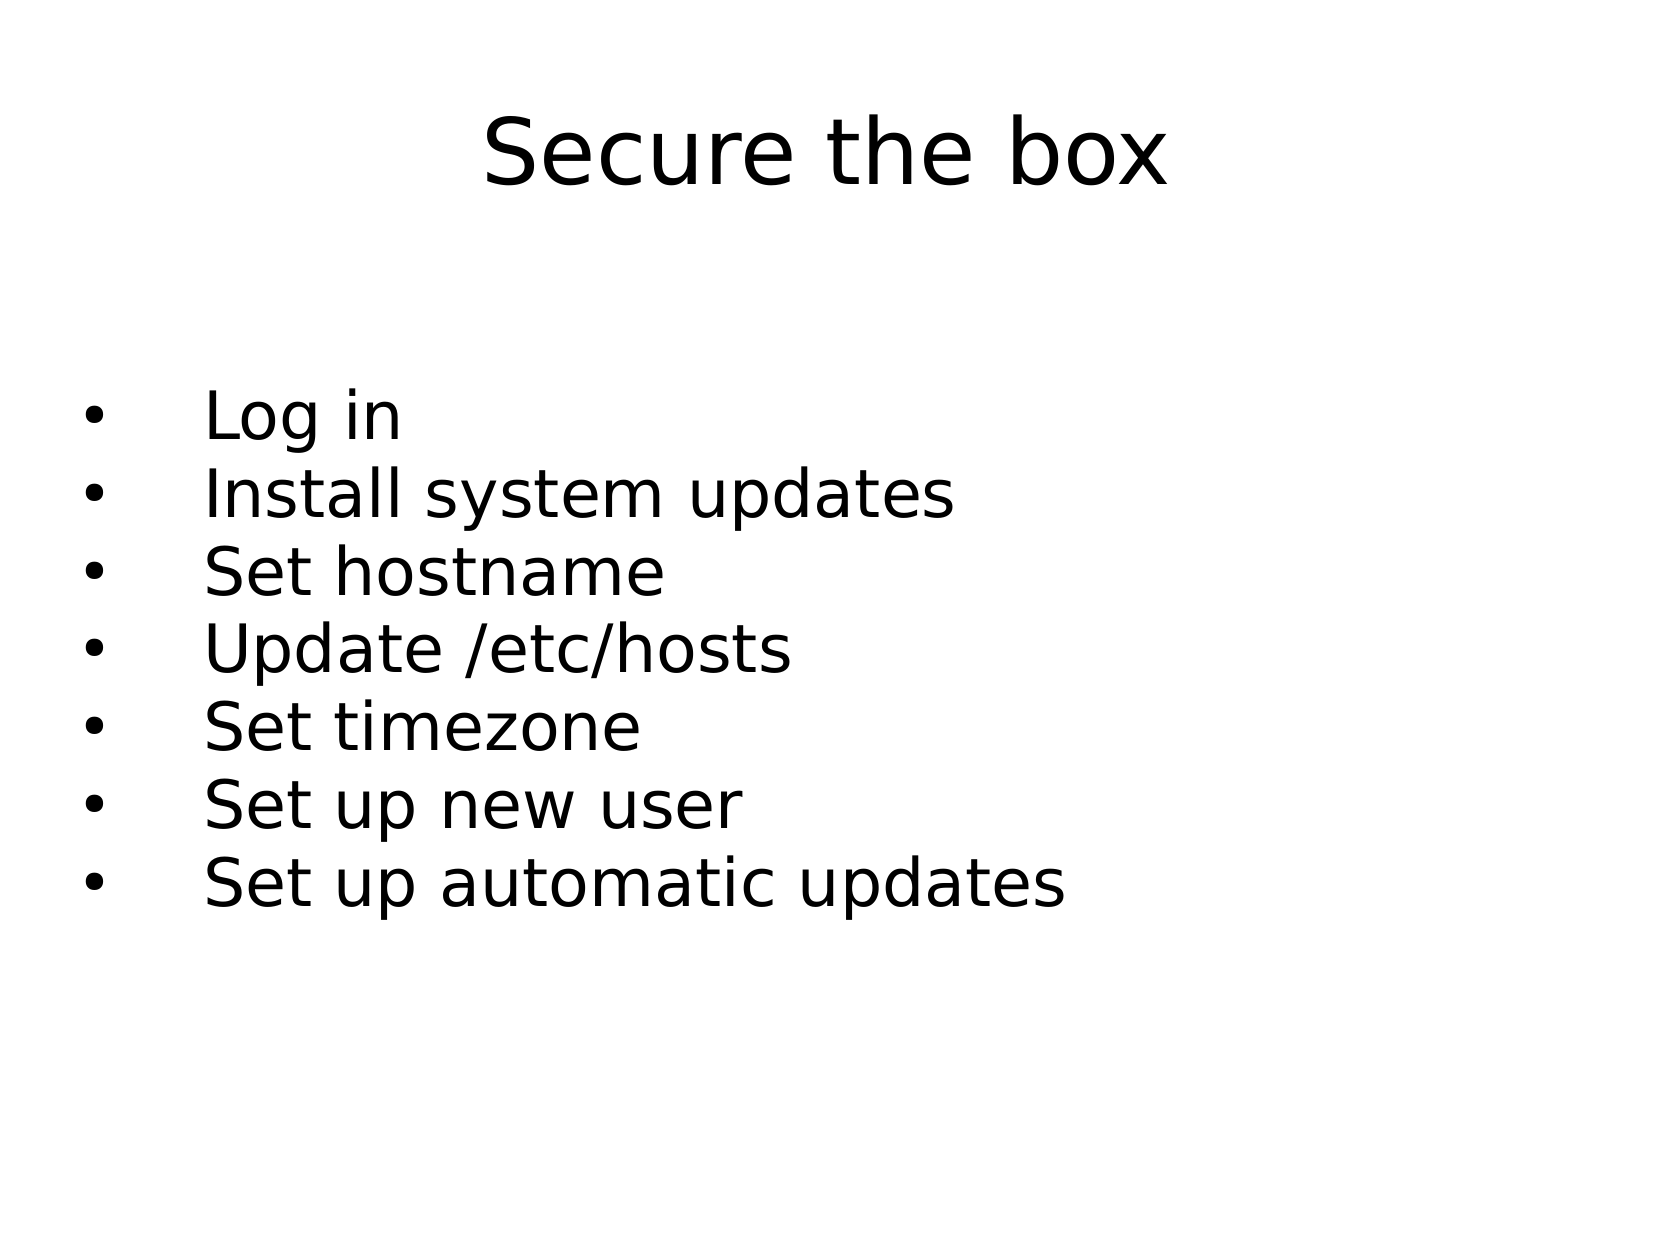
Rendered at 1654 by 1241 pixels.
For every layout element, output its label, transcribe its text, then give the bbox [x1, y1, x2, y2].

title Secure the box [82, 49, 1571, 257]
subtitle Log in Install system updates Set hostname Update /etc/hosts Set timezone Set up new user Set up automatic updates [82, 290, 1571, 1010]
